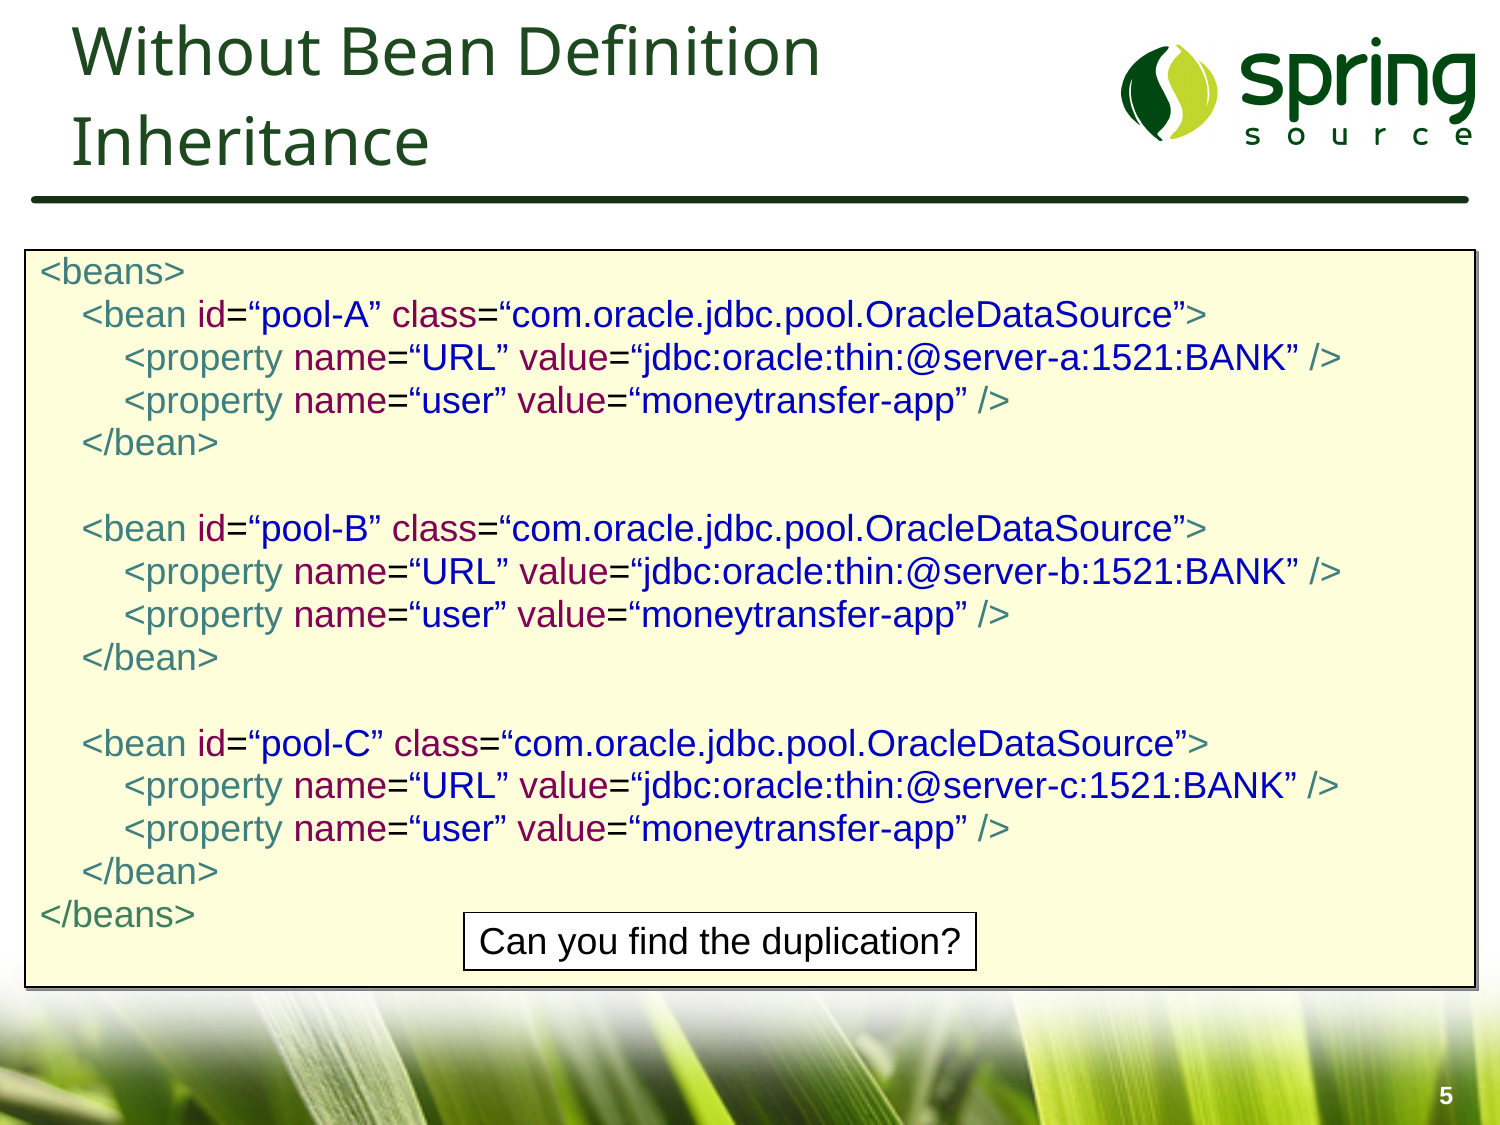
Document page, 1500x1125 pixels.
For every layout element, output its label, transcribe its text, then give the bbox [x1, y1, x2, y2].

text_box <beans> <bean id=“pool-A” class=“com.oracle.jdbc.pool.OracleDataSource”> <property name=“URL” value=“jdbc:oracle:thin:@server-a:1521:BANK” /> <property name=“user” value=“moneytransfer-app” /> </bean> <bean id=“pool-B” class=“com.oracle.jdbc.pool.OracleDataSource”> <property name=“URL” value=“jdbc:oracle:thin:@server-b:1521:BANK” /> <property name=“user” value=“moneytransfer-app” /> </bean> <bean id=“pool-C” class=“com.oracle.jdbc.pool.OracleDataSource”> <property name=“URL” value=“jdbc:oracle:thin:@server-c:1521:BANK” /> <property name=“user” value=“moneytransfer-app” /> </bean> </beans> [24, 249, 1476, 988]
picture [1121, 37, 1475, 145]
title Without Bean Definition Inheritance [56, 5, 1089, 184]
picture [0, 944, 1500, 1125]
text_box Can you find the duplication? [464, 912, 977, 970]
